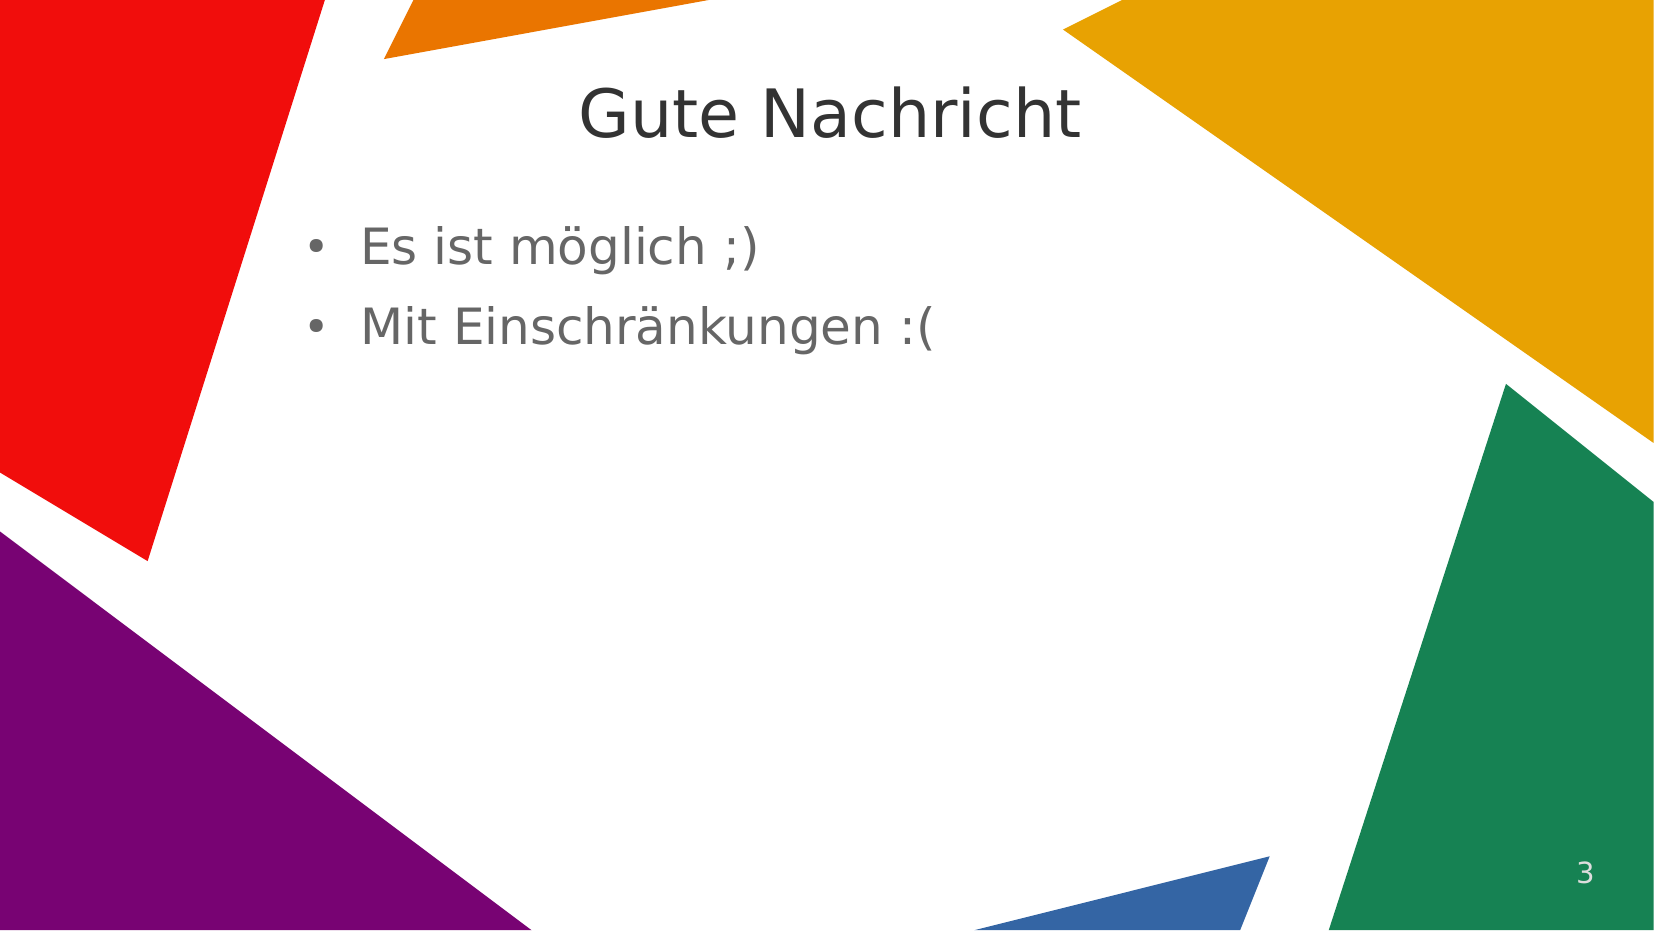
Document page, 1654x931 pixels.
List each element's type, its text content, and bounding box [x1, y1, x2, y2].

list Es ist möglich ;) Mit Einschränkungen :( [289, 217, 1372, 817]
title Gute Nachricht [289, 37, 1372, 193]
